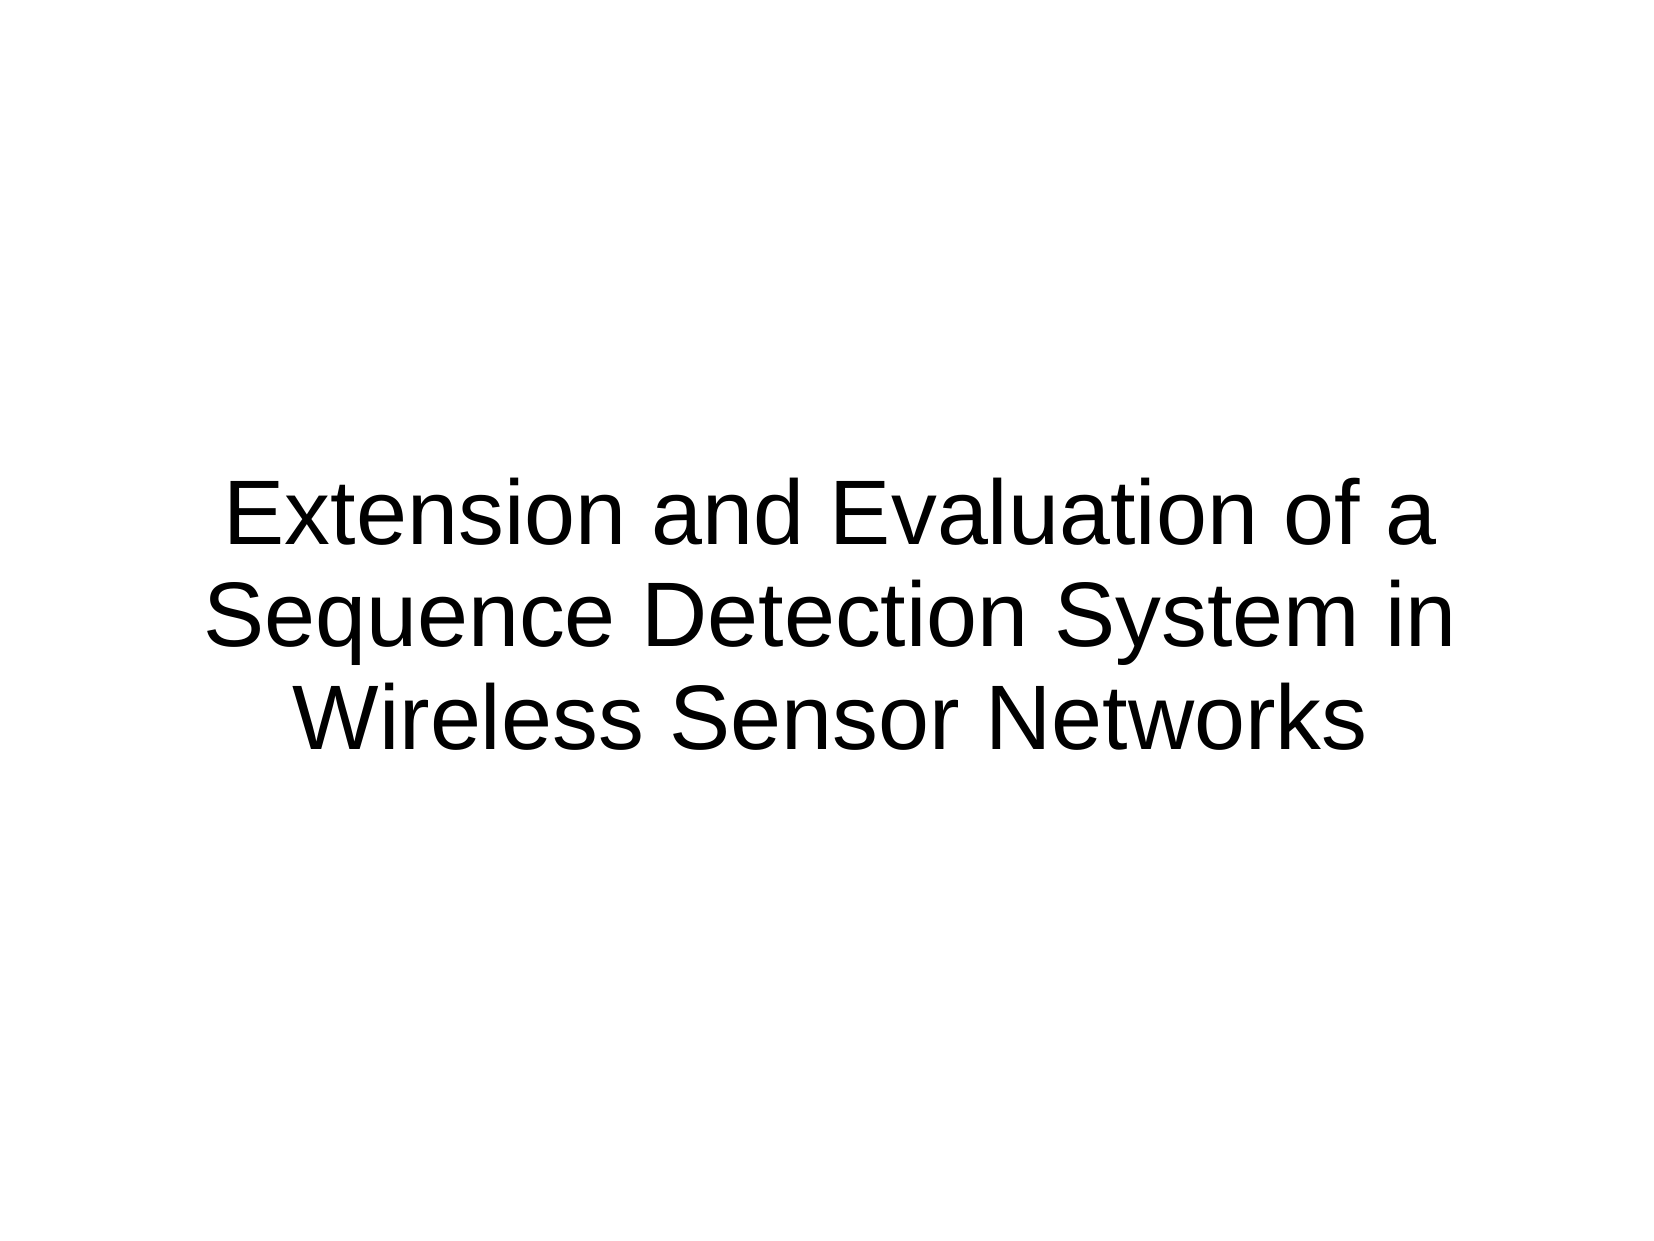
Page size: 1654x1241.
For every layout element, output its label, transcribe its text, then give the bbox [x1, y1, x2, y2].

title Extension and Evaluation of a Sequence Detection System in Wireless Sensor Networks [86, 195, 1576, 1036]
